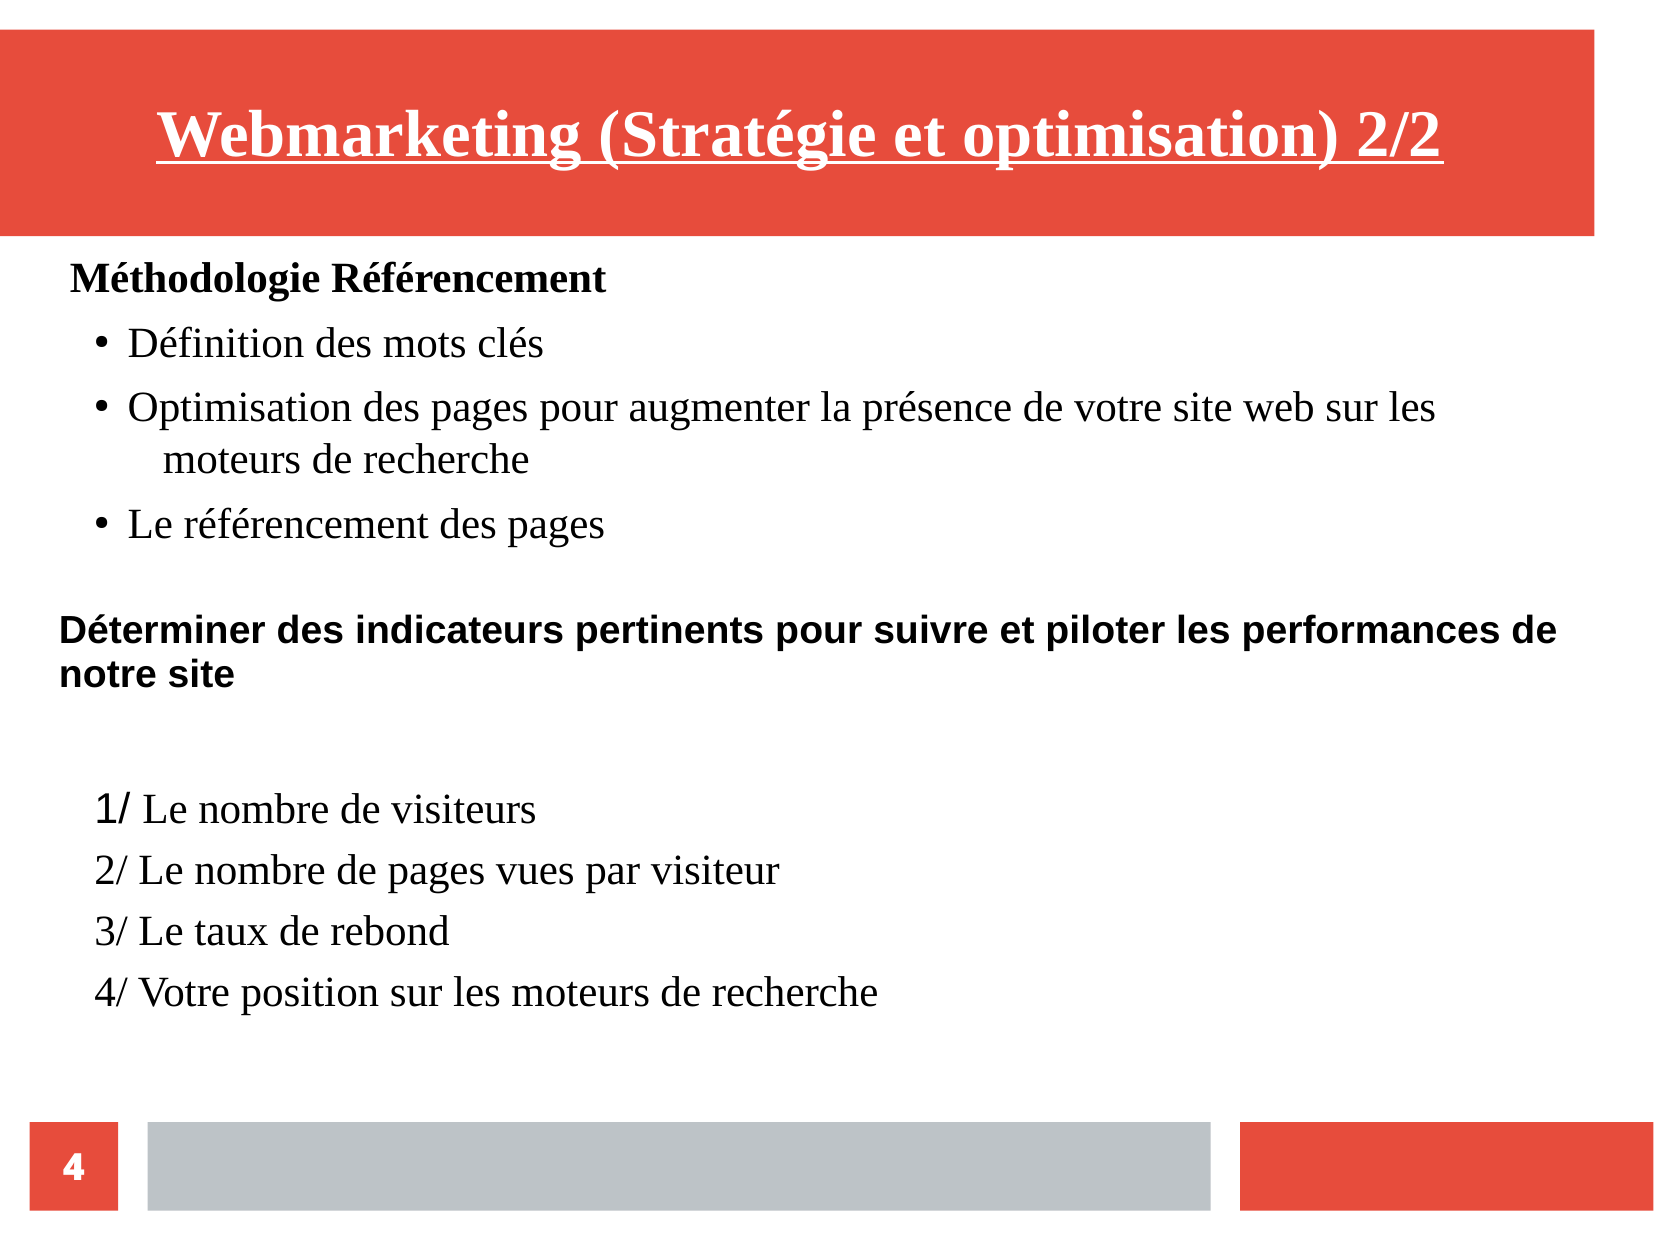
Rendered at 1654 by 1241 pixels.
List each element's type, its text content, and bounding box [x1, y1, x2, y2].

list Méthodologie Référencement Définition des mots clés Optimisation des pages pour augmenter la présence de votre site web sur les moteurs de recherche Le référencement des pages Déterminer des indicateurs pertinents pour suivre et piloter les performances de notre site 1/ Le nombre de visiteurs 2/ Le nombre de pages vues par visiteur 3/ Le taux de rebond 4/ Votre position sur les moteurs de recherche [59, 253, 1565, 1022]
title Webmarketing (Stratégie et optimisation) 2/2 [120, 23, 1527, 172]
